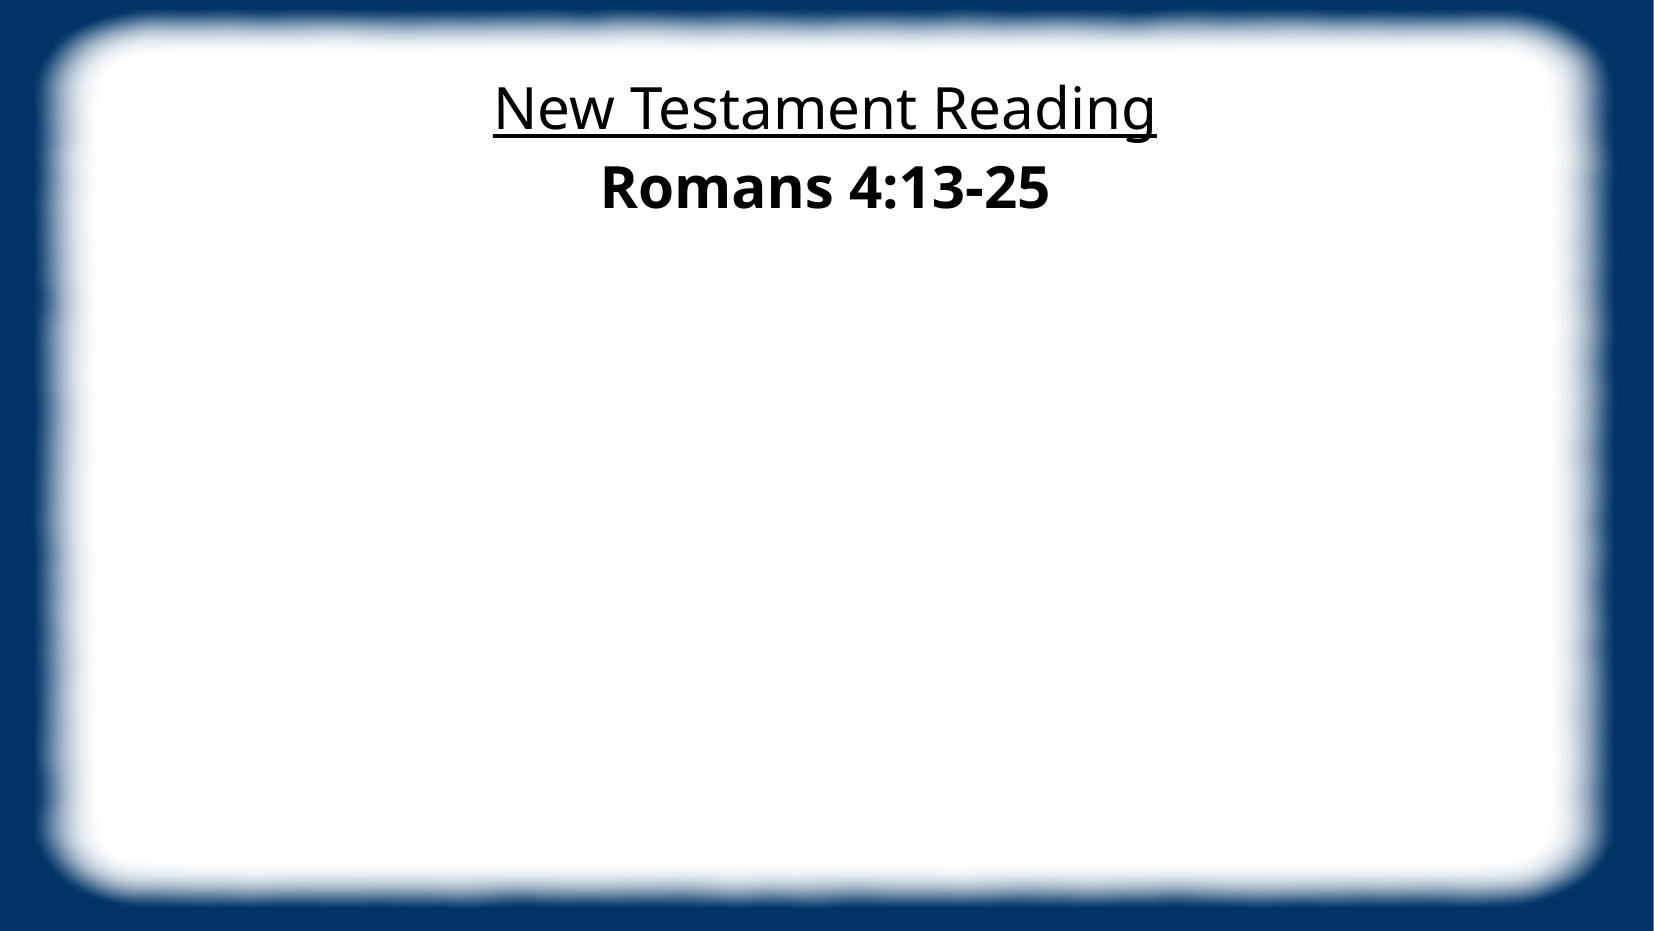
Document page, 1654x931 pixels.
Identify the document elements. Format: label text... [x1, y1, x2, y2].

picture [0, 0, 1654, 931]
text_box New Testament Reading Romans 4:13-25 [105, 60, 1546, 230]
